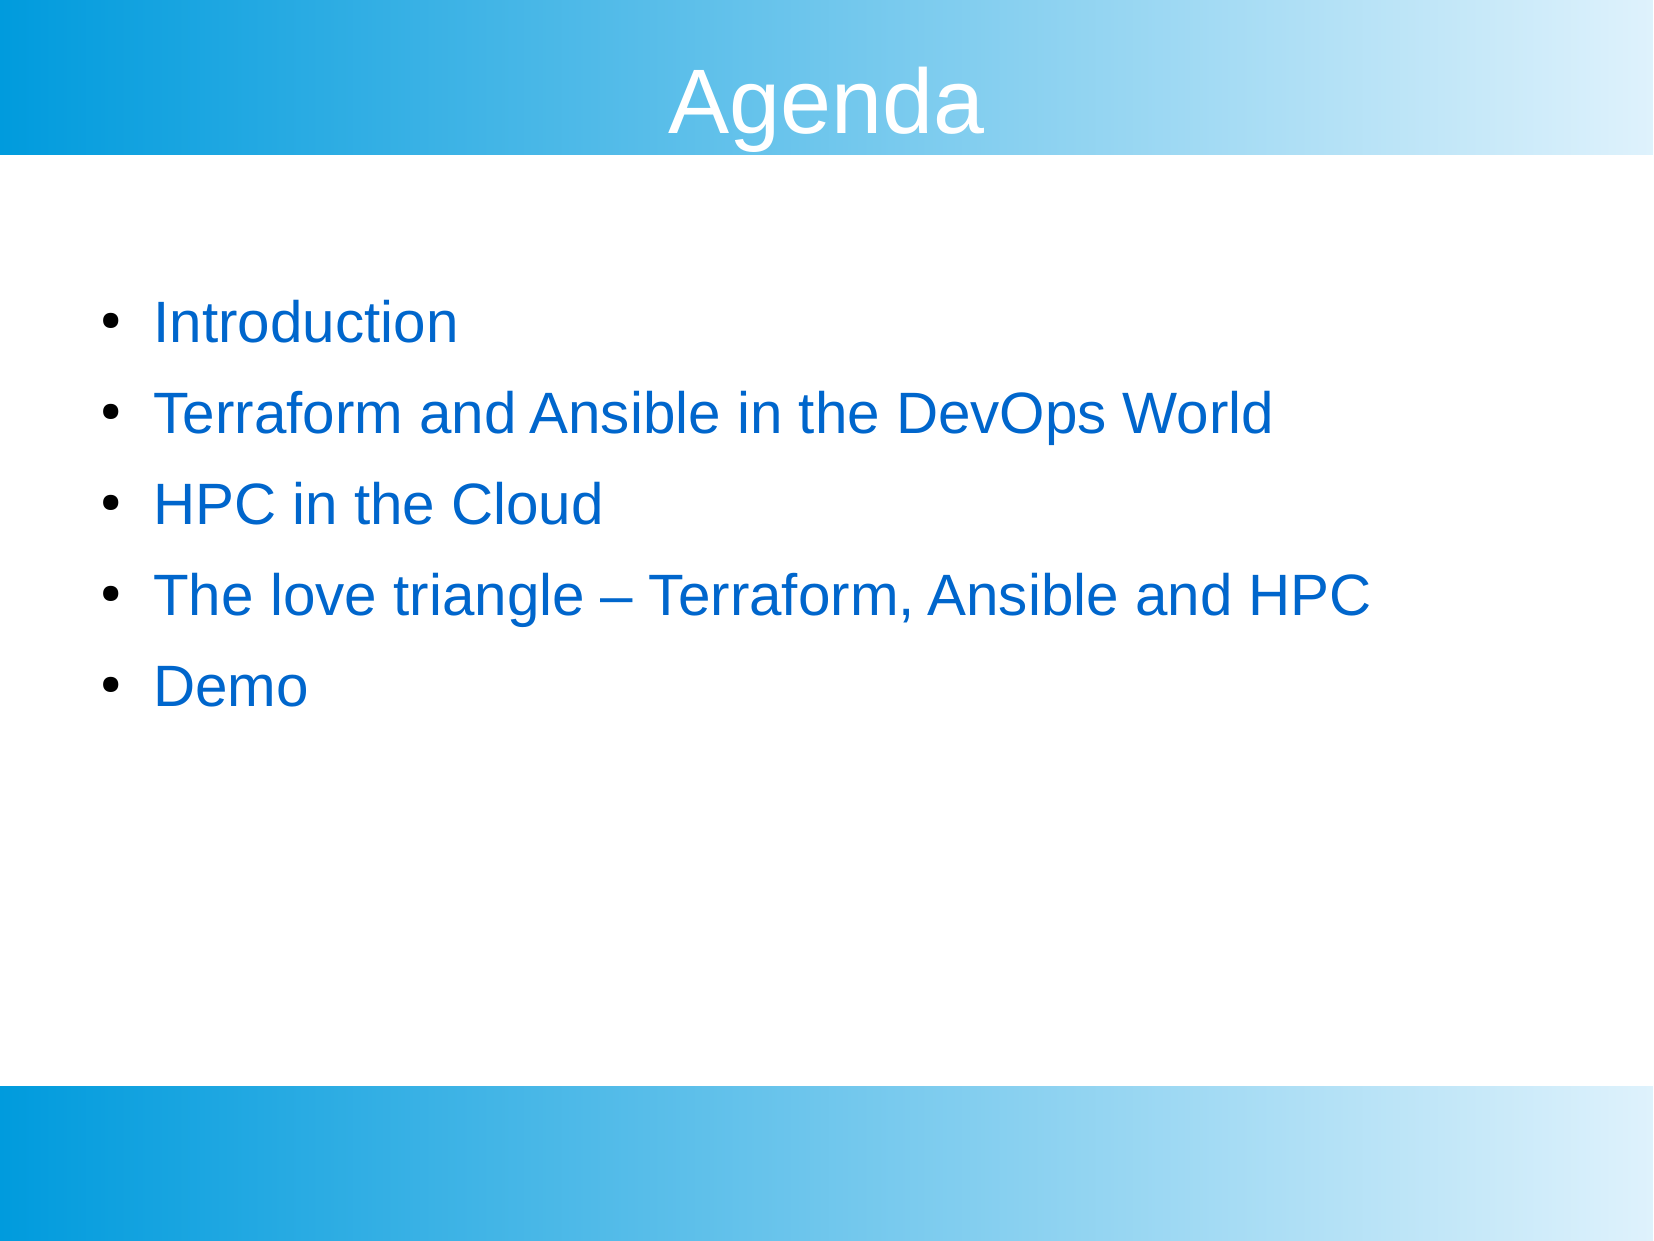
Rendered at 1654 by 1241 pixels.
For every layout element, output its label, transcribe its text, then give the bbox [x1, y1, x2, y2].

list Introduction Terraform and Ansible in the DevOps World HPC in the Cloud The love triangle – Terraform, Ansible and HPC Demo [82, 290, 1571, 1010]
title Agenda [82, 49, 1571, 155]
